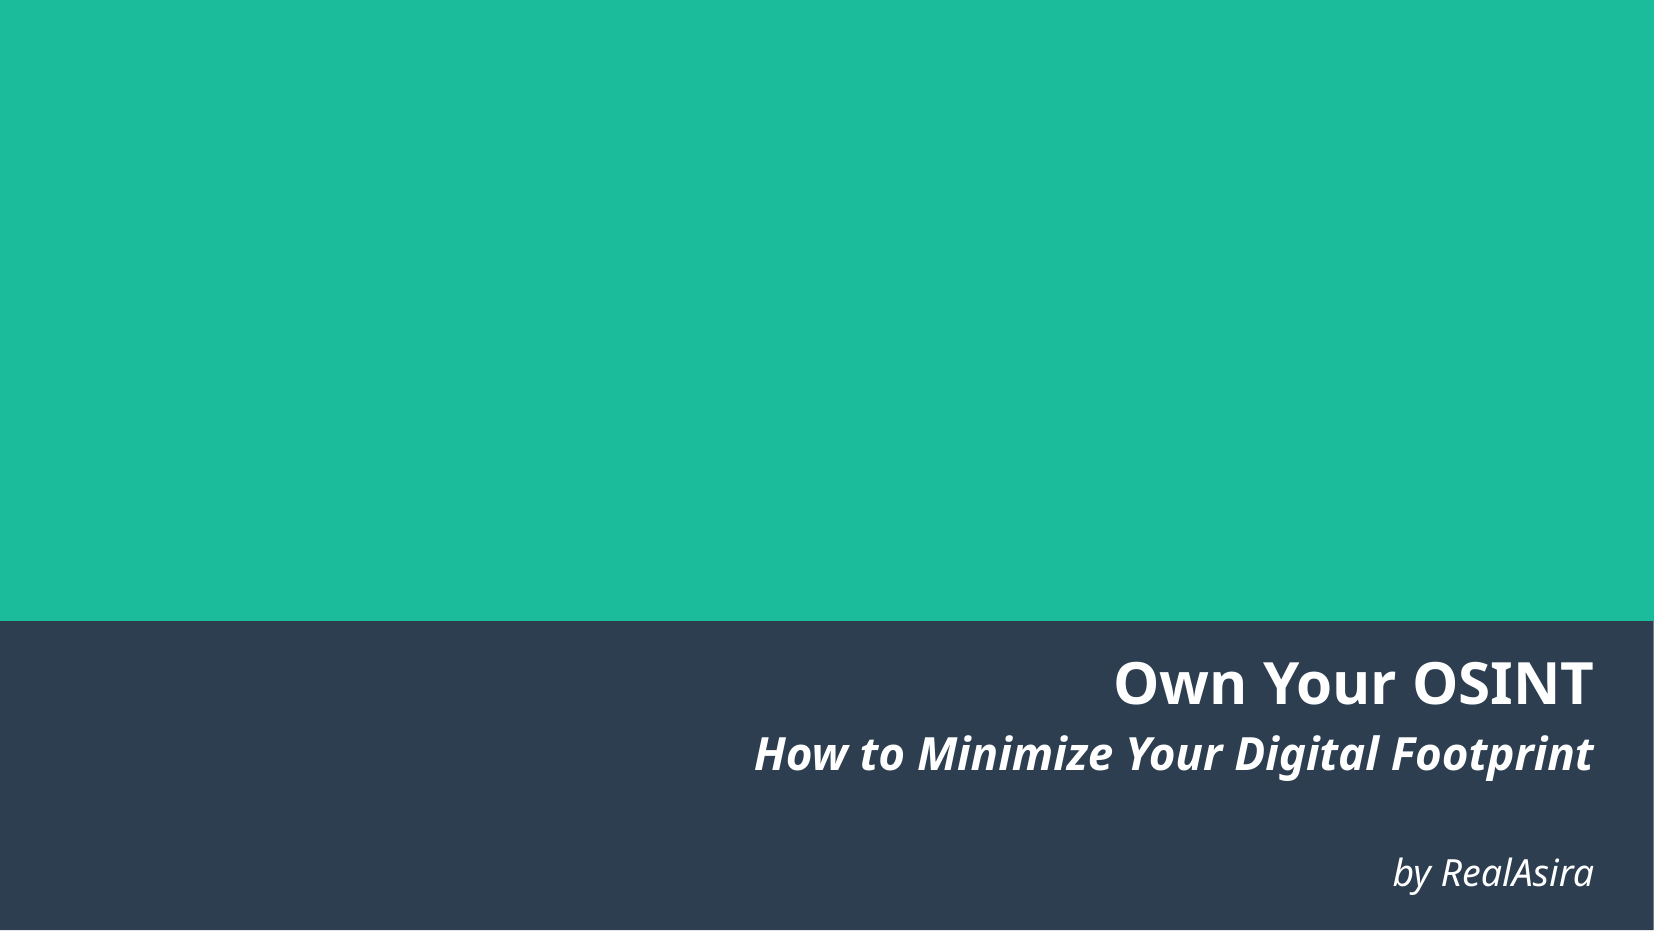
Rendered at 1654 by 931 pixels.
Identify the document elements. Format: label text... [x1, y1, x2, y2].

subtitle Own Your OSINT How to Minimize Your Digital Footprint by RealAsira [59, 465, 1595, 931]
